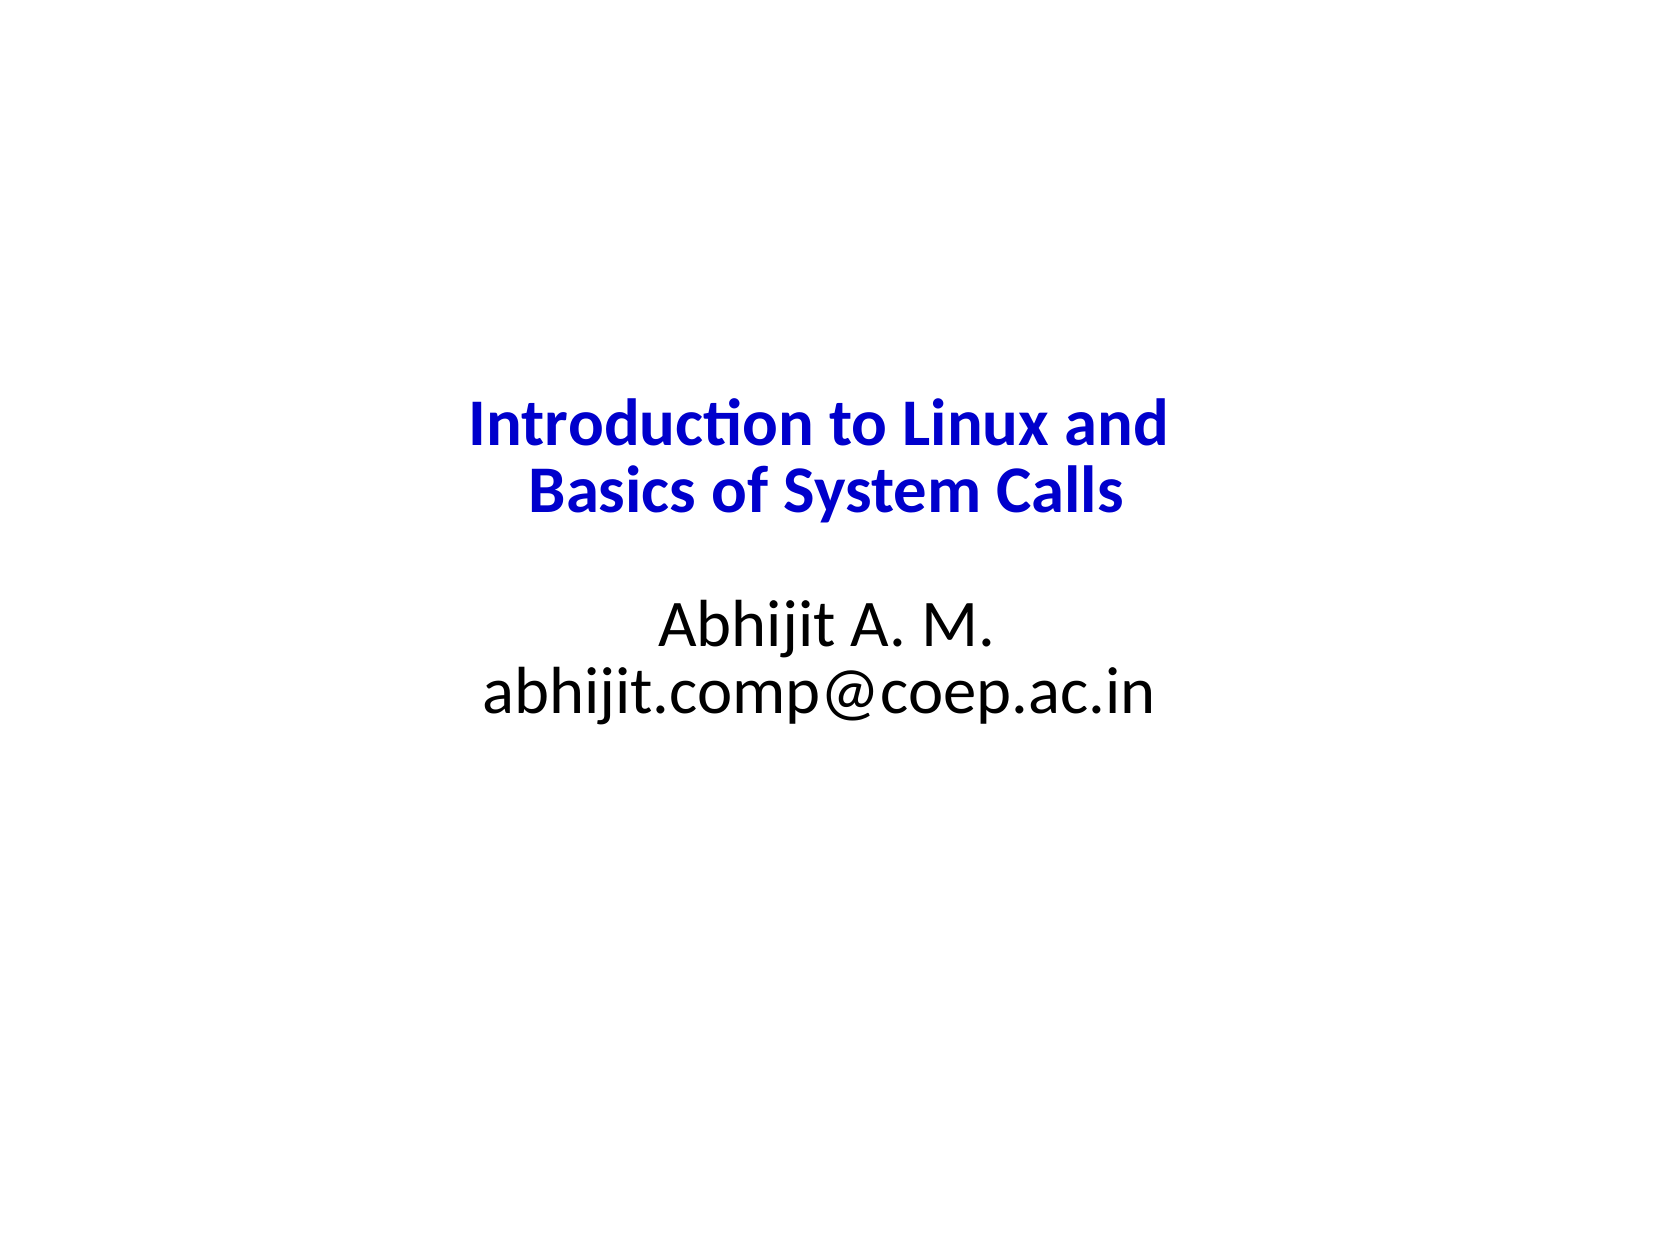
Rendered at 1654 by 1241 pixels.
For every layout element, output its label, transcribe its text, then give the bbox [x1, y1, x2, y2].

subtitle Introduction to Linux and Basics of System Calls Abhijit A. M. abhijit.comp@coep.ac.in [82, 0, 1571, 1060]
